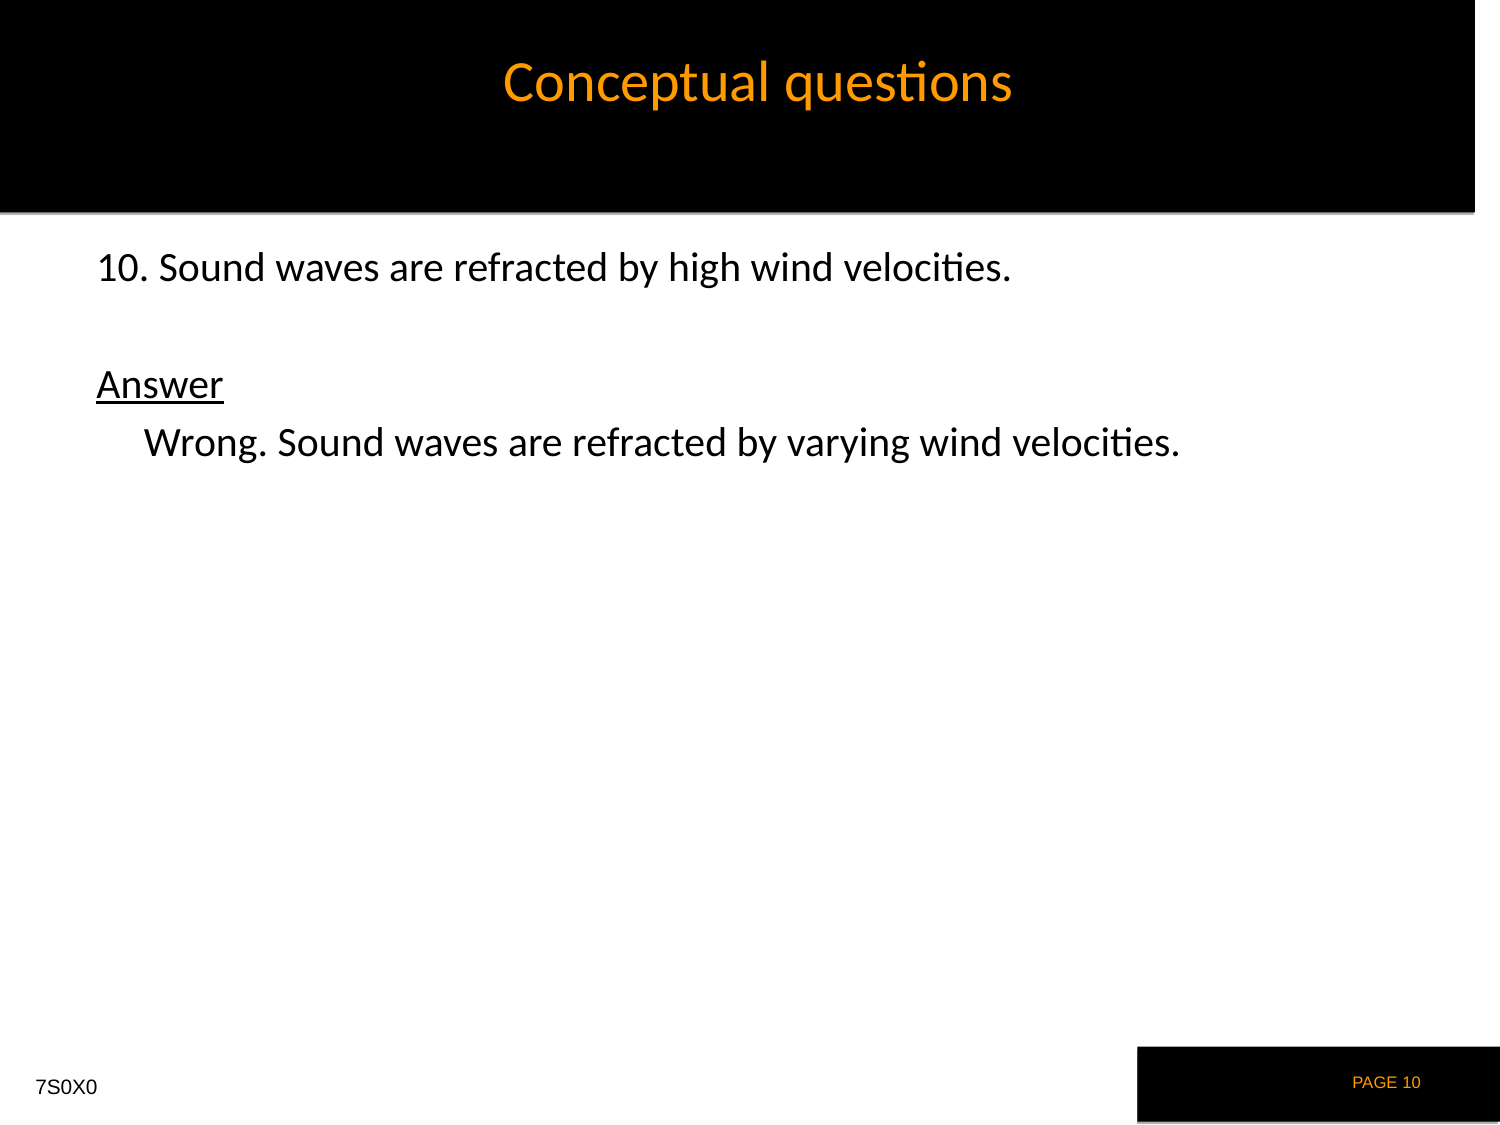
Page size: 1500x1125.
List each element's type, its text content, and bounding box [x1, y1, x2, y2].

title Conceptual questions [100, 35, 1417, 187]
text_box PAGE 10 [1352, 1066, 1453, 1098]
text_box [0, 0, 1475, 213]
list 10. Sound waves are refracted by high wind velocities. Answer Wrong. Sound waves are refracted by varying wind velocities. [81, 232, 1394, 419]
text_box [1137, 1046, 1500, 1122]
text_box 7S0X0 [35, 1070, 626, 1102]
